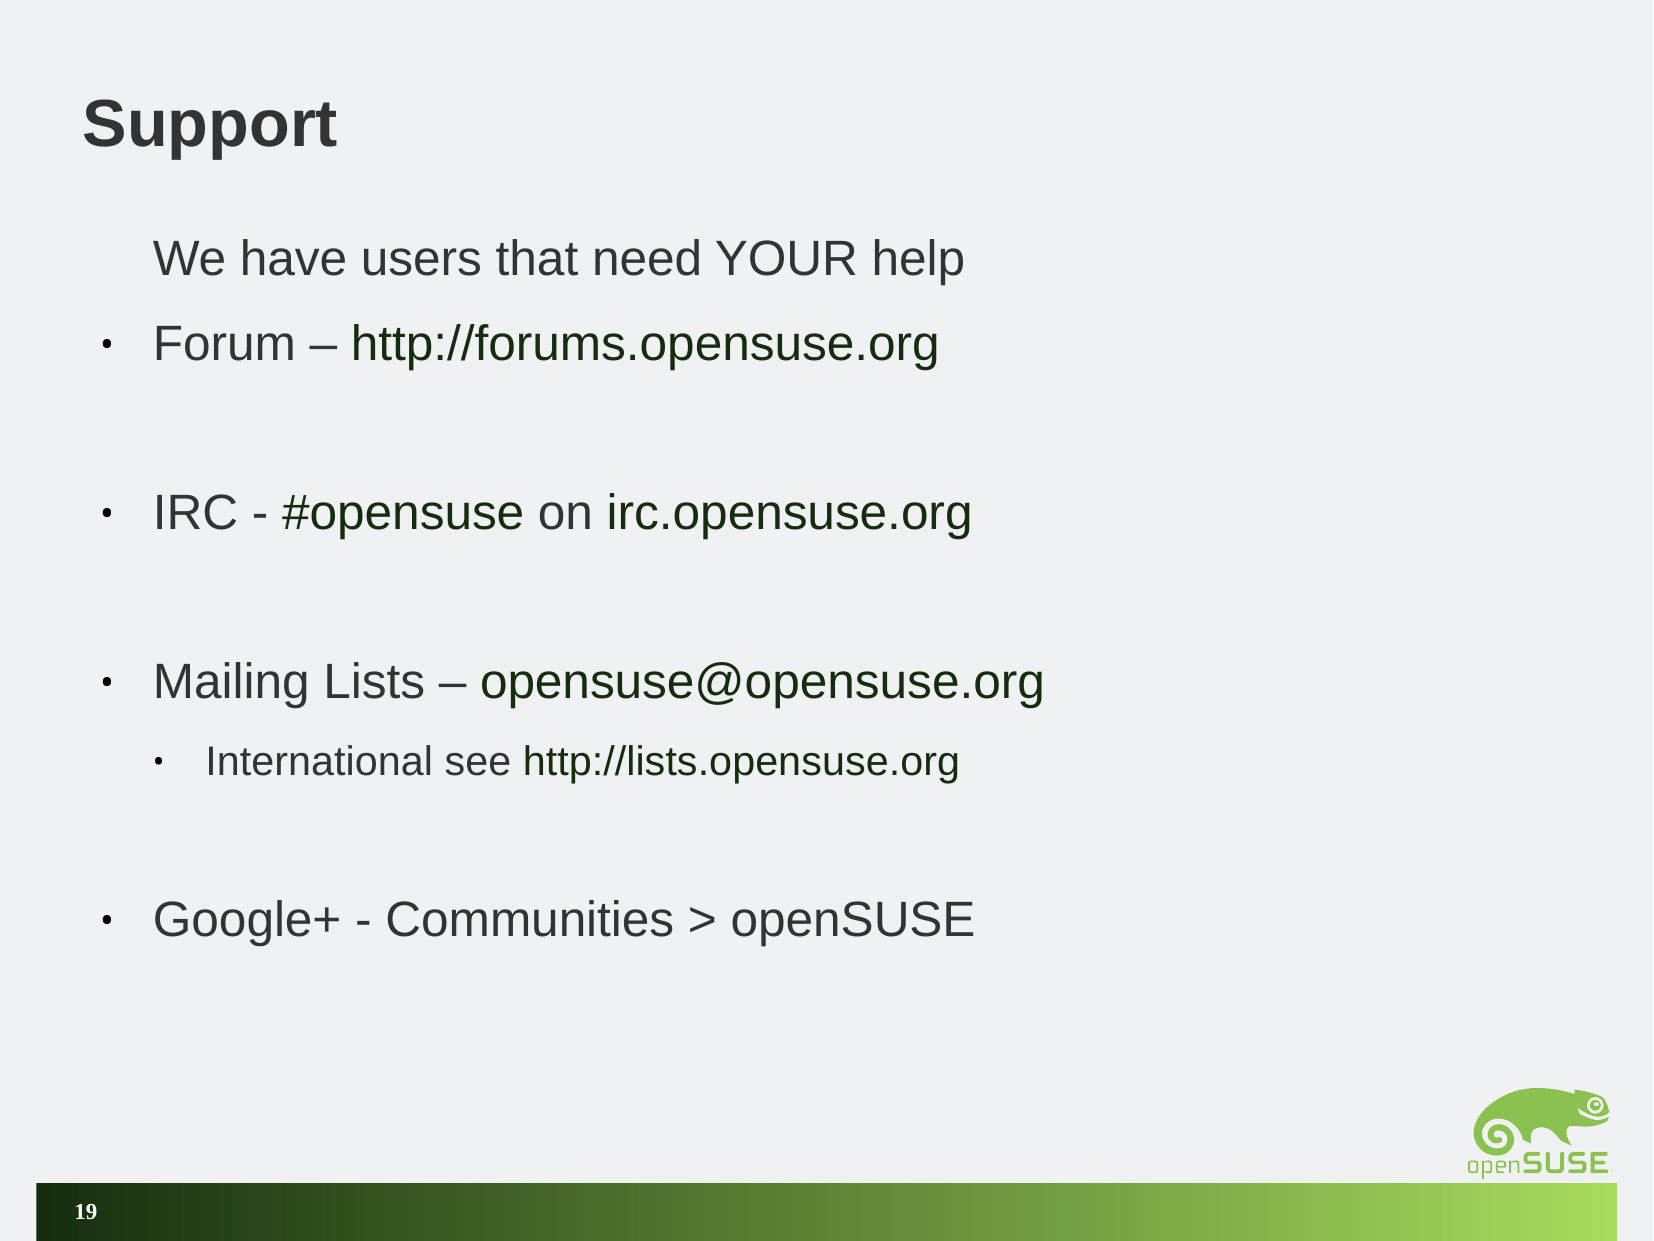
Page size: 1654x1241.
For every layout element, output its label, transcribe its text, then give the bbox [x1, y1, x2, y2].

list We have users that need YOUR help Forum – http://forums.opensuse.org IRC - #opensuse on irc.opensuse.org Mailing Lists – opensuse@opensuse.org International see http://lists.opensuse.org Google+ - Communities > openSUSE [82, 231, 1571, 951]
title Support [82, 49, 1571, 198]
picture [0, 0, 1654, 1241]
